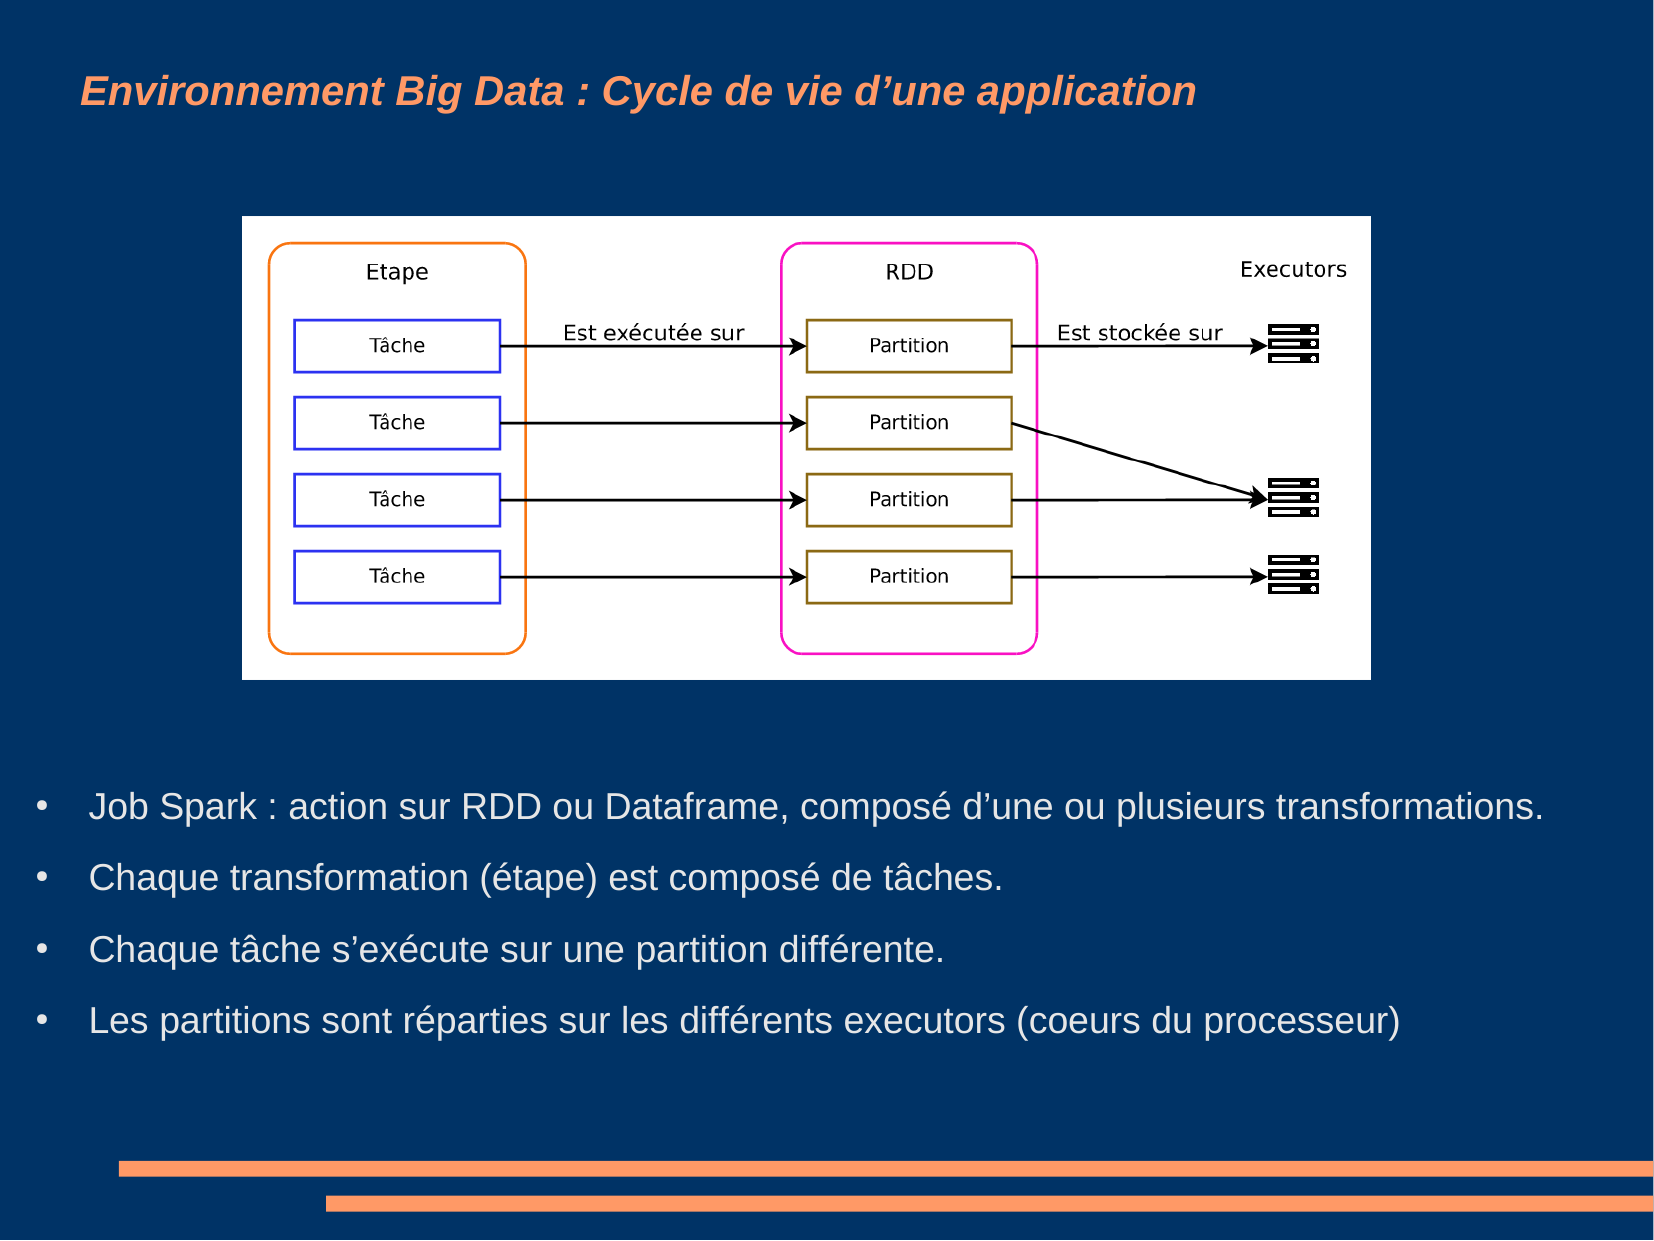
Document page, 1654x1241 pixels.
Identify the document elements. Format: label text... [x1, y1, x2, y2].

title Environnement Big Data : Cycle de vie d’une application [80, 16, 1493, 166]
picture [242, 216, 1371, 680]
list Job Spark : action sur RDD ou Dataframe, composé d’une ou plusieurs transformations. Chaque transformation (étape) est composé de tâches. Chaque tâche s’exécute sur une partition différente. Les partitions sont réparties sur les différents executors (coeurs du processeur) [17, 785, 1595, 1241]
